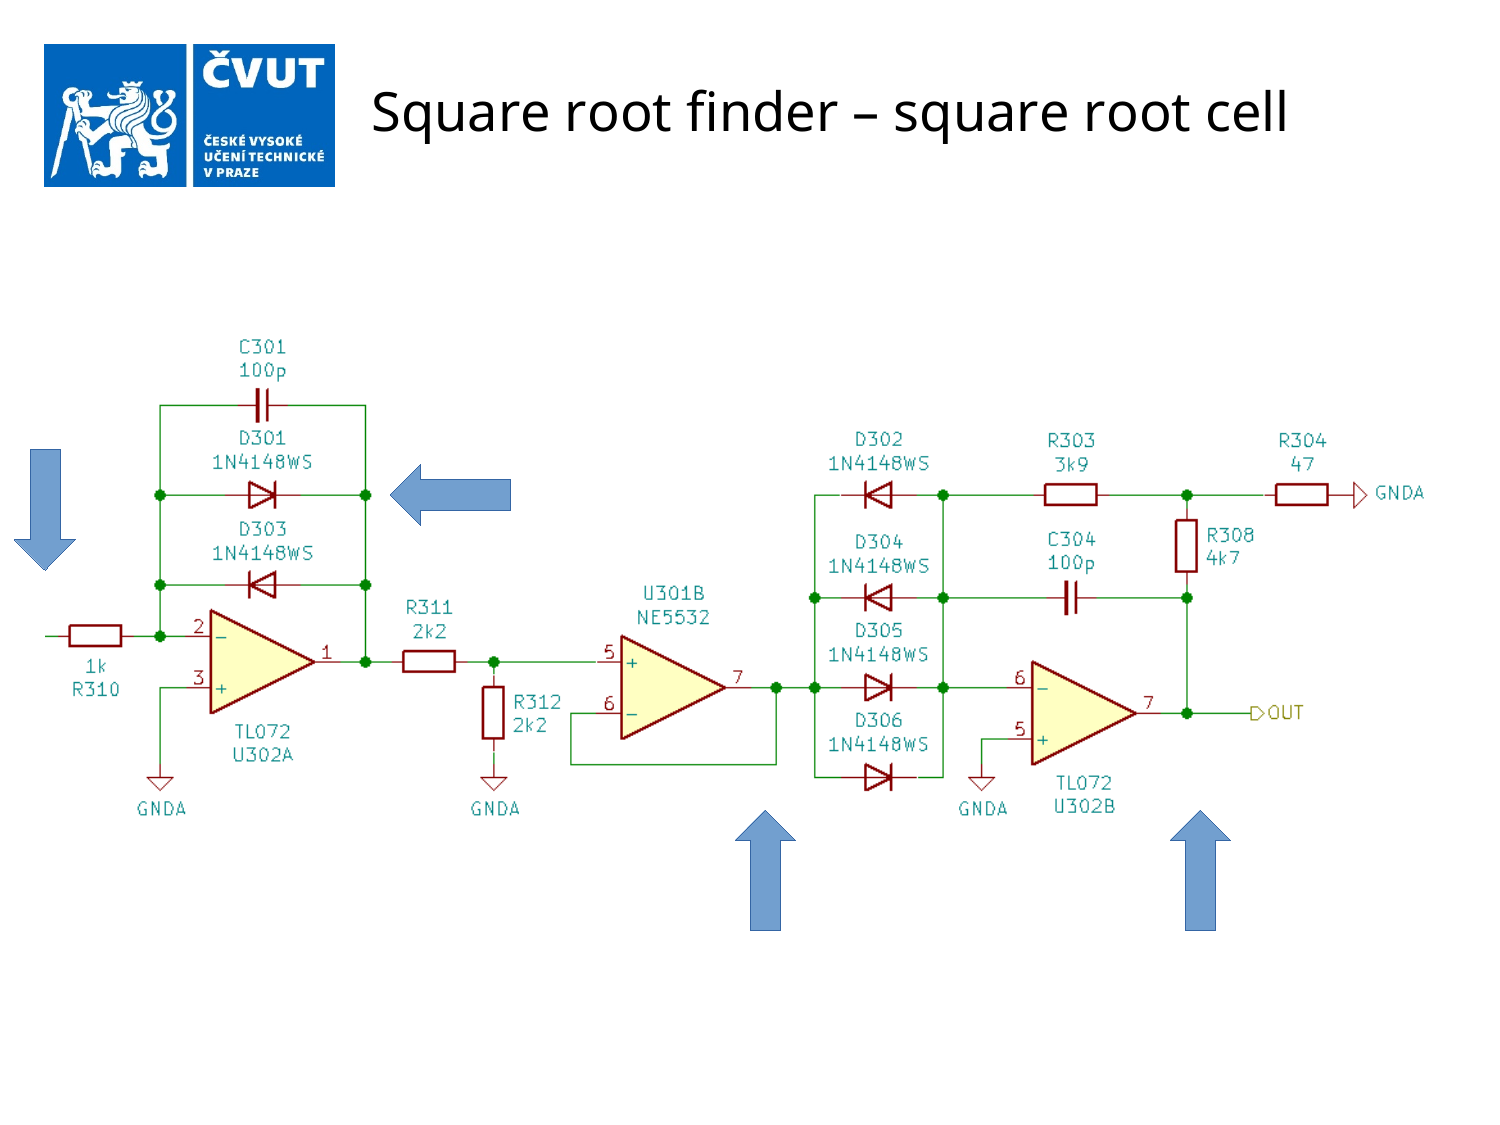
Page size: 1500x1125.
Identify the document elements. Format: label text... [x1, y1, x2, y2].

text_box [390, 464, 511, 526]
text_box [1170, 810, 1231, 931]
title Square root finder – square root cell [356, 76, 1500, 255]
picture [44, 44, 335, 187]
picture [45, 299, 1456, 991]
text_box [14, 449, 76, 571]
text_box [735, 810, 796, 931]
